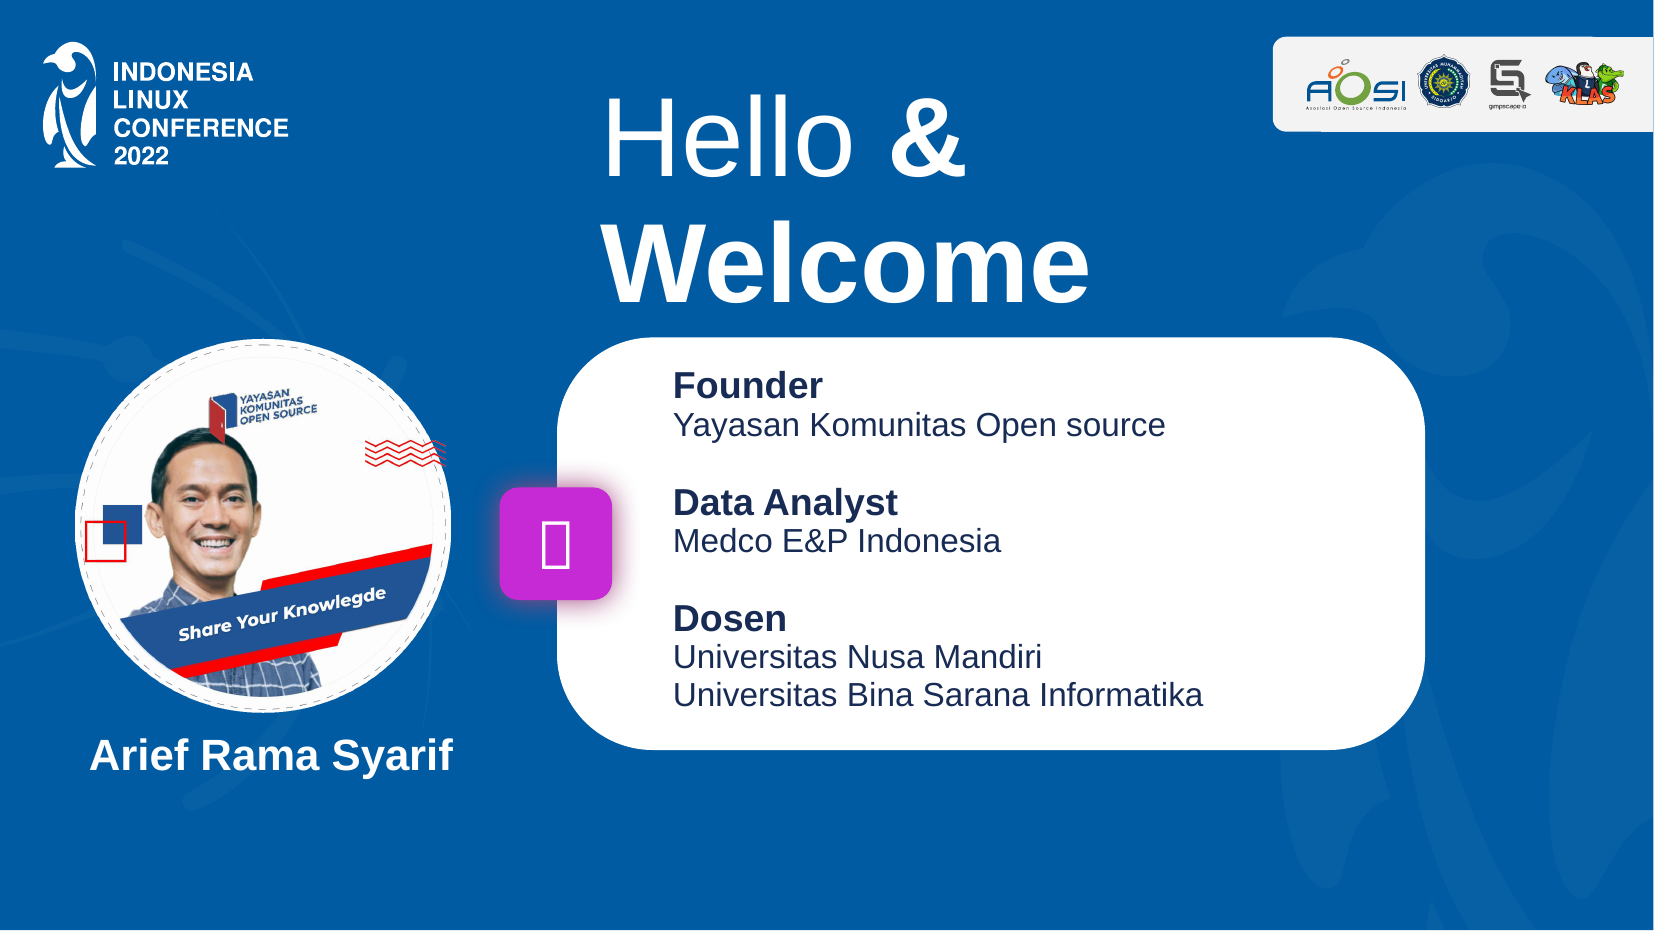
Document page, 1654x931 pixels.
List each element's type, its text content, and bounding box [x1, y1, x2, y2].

picture [1545, 62, 1624, 105]
text_box [557, 338, 1426, 751]
title Hello & Welcome [600, 75, 1351, 338]
text_box  [499, 487, 613, 601]
picture [1417, 54, 1471, 108]
picture [75, 337, 451, 713]
text_box Arief Rama Syarif [74, 723, 488, 788]
text_box Founder Yayasan Komunitas Open source Data Analyst Medco E&P Indonesia Dosen Universitas Nusa Mandiri Universitas Bina Sarana Informatika [637, 364, 1313, 751]
